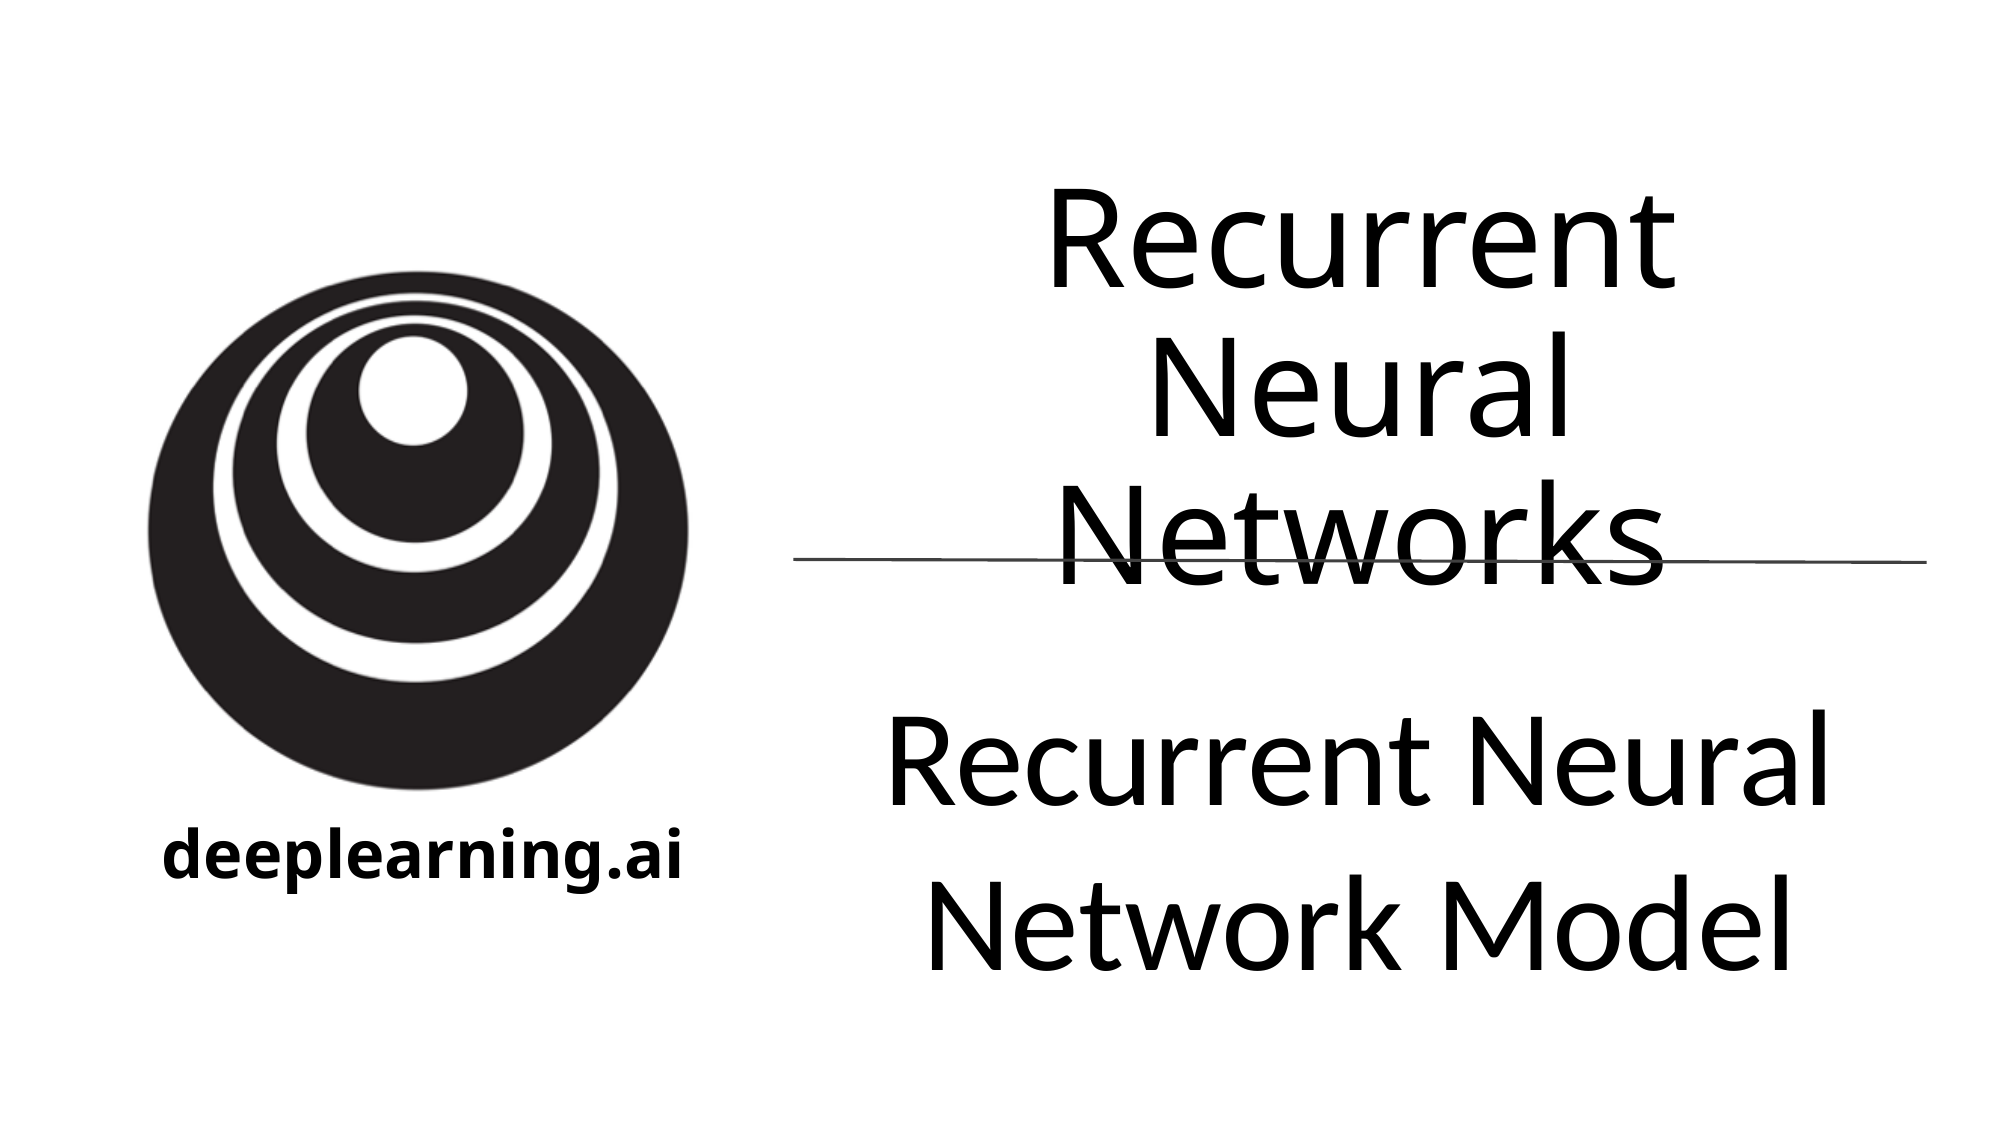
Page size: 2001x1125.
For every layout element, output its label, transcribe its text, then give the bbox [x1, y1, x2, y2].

text_box deeplearning.ai [56, 768, 790, 901]
text_box Recurrent Neural Network Model [799, 660, 1921, 1009]
title Recurrent Neural Networks [848, 161, 1872, 462]
picture [108, 234, 739, 768]
text_box [179, 194, 669, 702]
